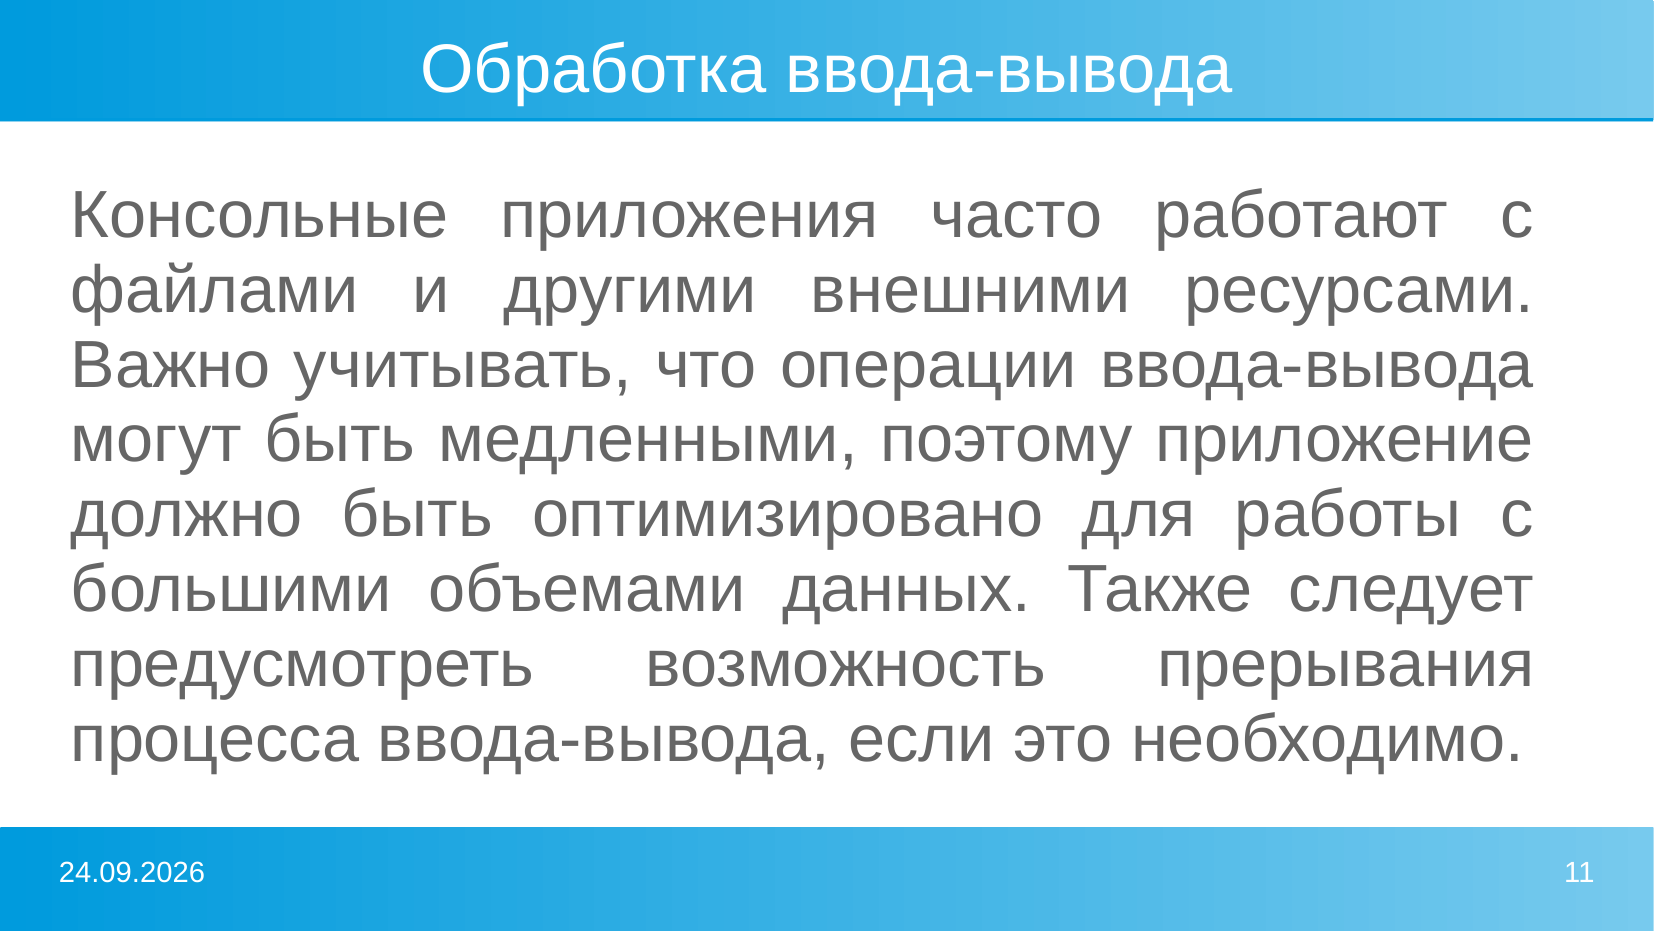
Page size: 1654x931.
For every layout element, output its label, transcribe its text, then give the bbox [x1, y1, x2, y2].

list Консольные приложения часто работают с файлами и другими внешними ресурсами. Важно учитывать, что операции ввода-вывода могут быть медленными, поэтому приложение должно быть оптимизировано для работы с большими объемами данных. Также следует предусмотреть возможность прерывания процесса ввода-вывода, если это необходимо. [0, 177, 1536, 768]
title Обработка ввода-вывода [59, 29, 1595, 108]
